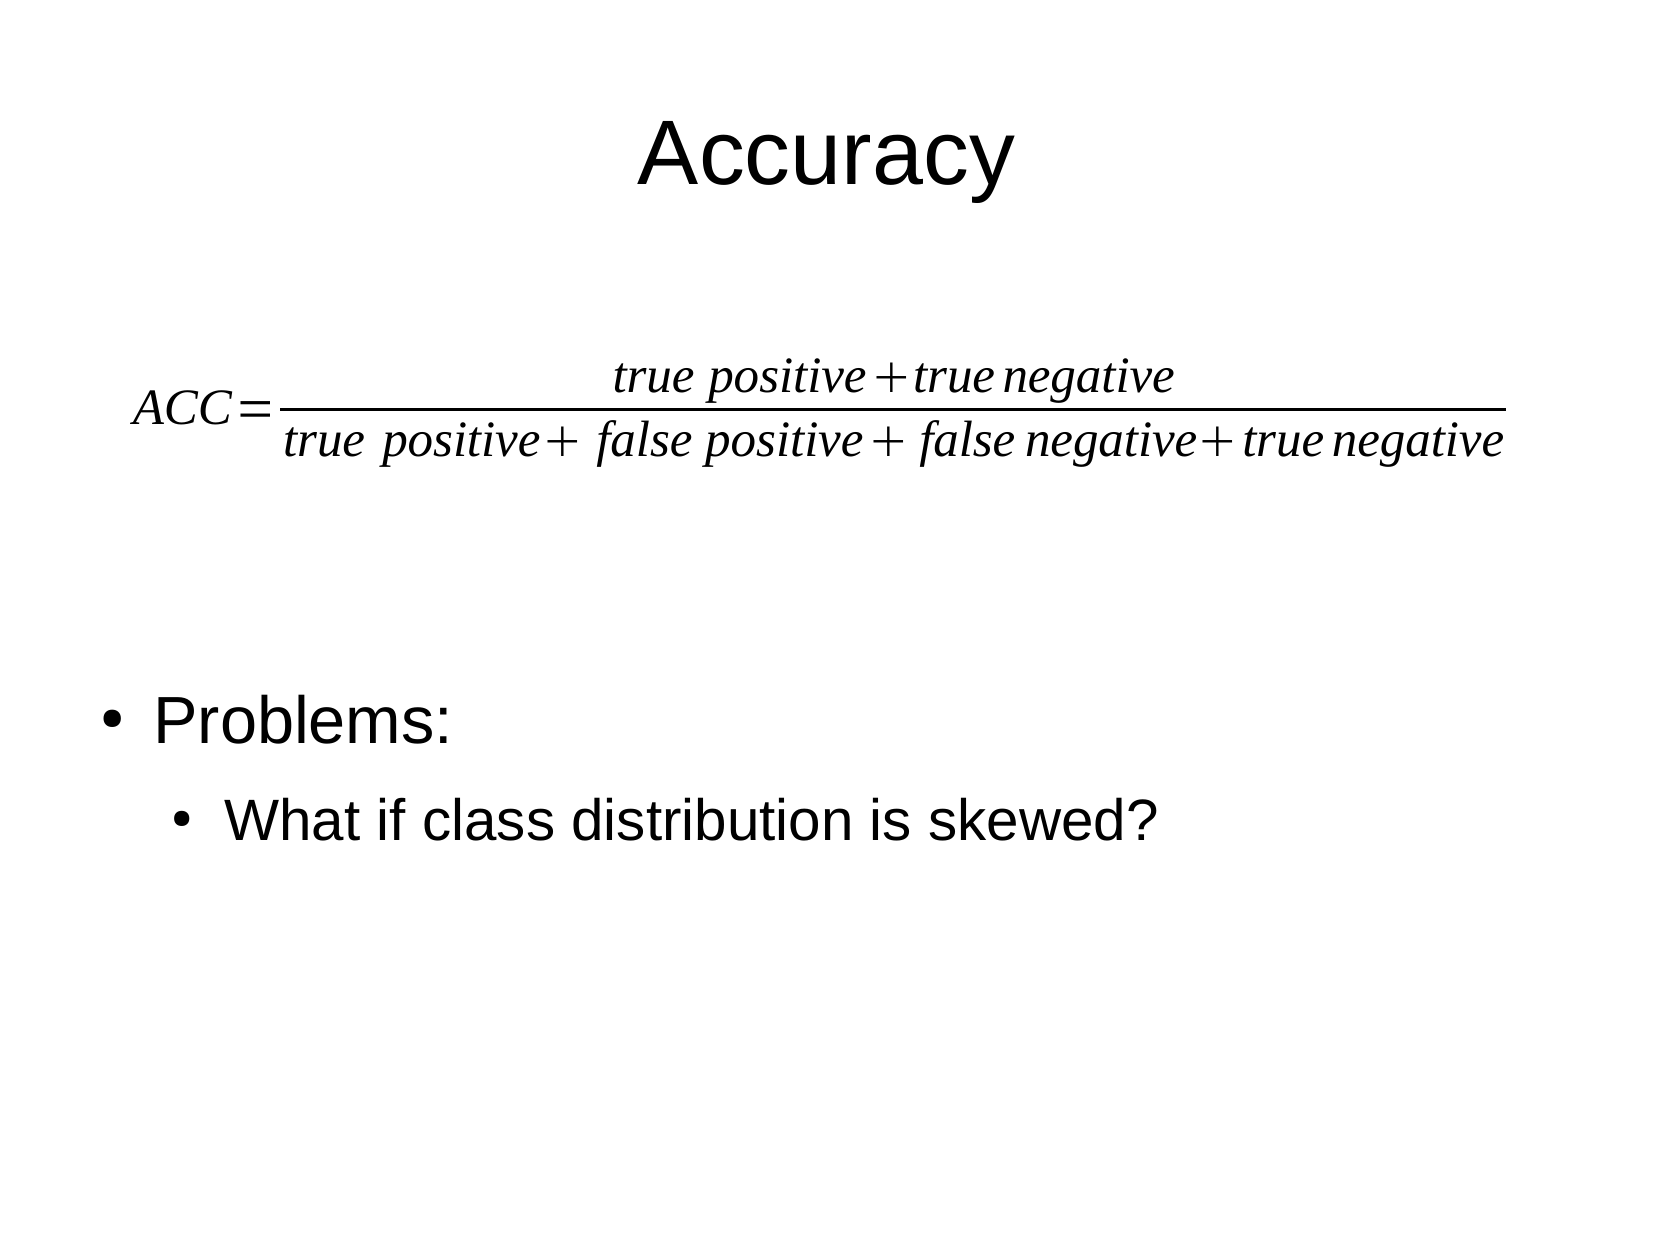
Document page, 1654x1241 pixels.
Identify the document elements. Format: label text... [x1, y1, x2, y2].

list Problems: What if class distribution is skewed? [82, 683, 1571, 1094]
title Accuracy [82, 49, 1571, 257]
chart [113, 347, 1523, 469]
